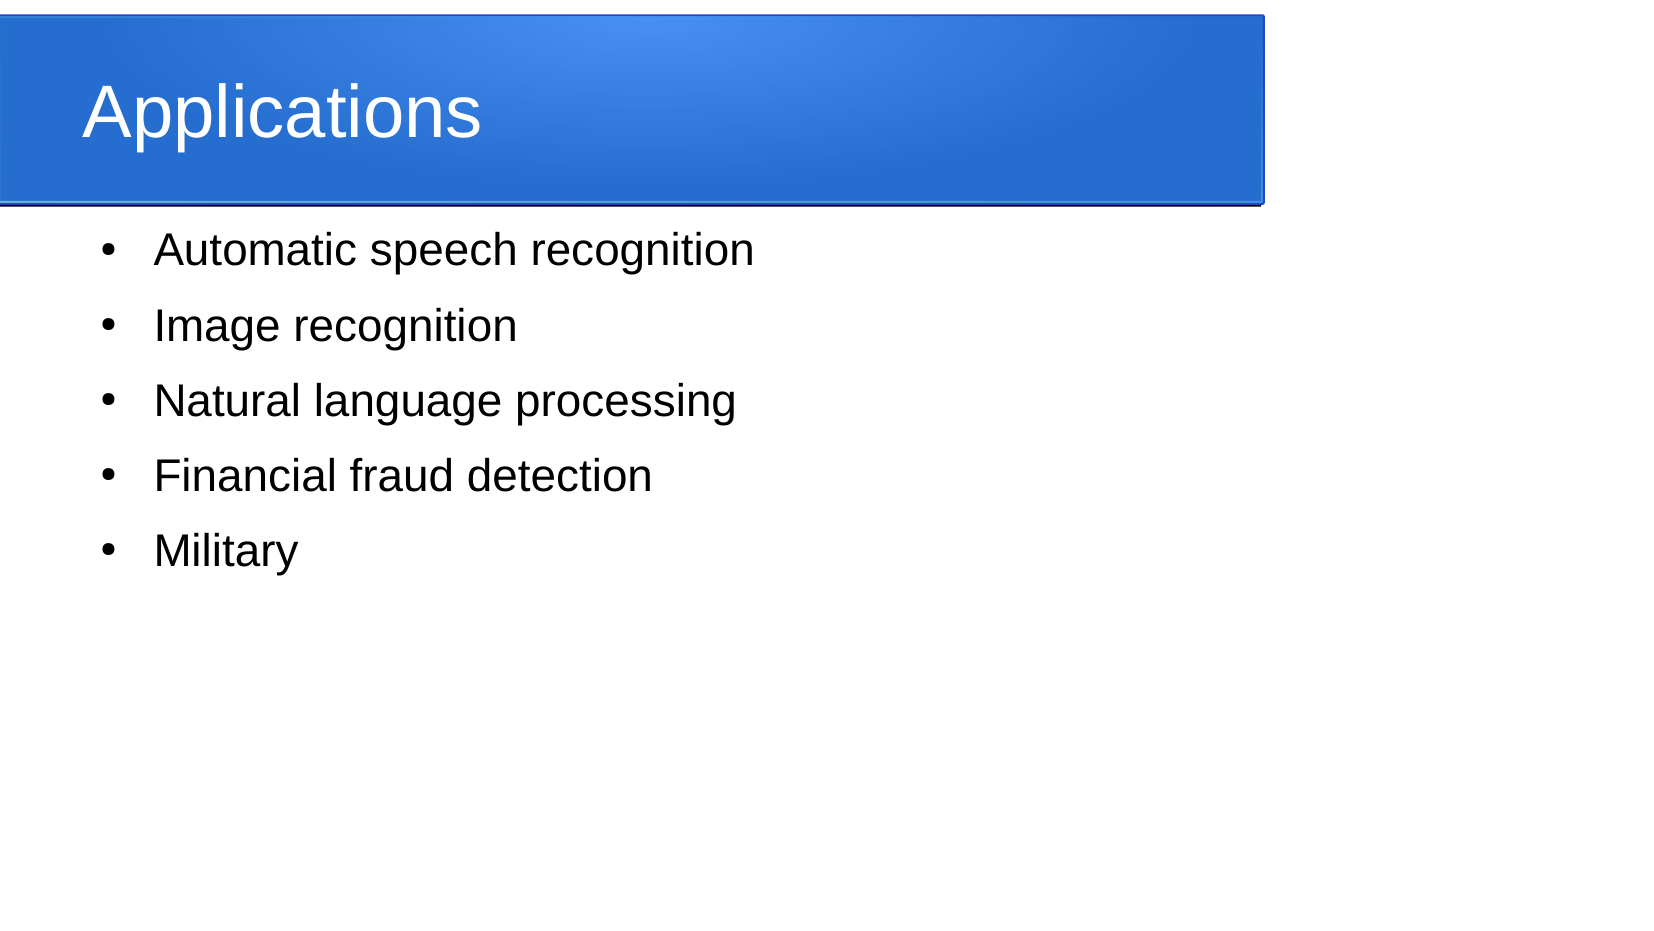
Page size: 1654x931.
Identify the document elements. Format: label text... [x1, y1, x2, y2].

title Applications [82, 35, 1235, 189]
list Automatic speech recognition Image recognition Natural language processing Financial fraud detection Military [82, 224, 1571, 764]
